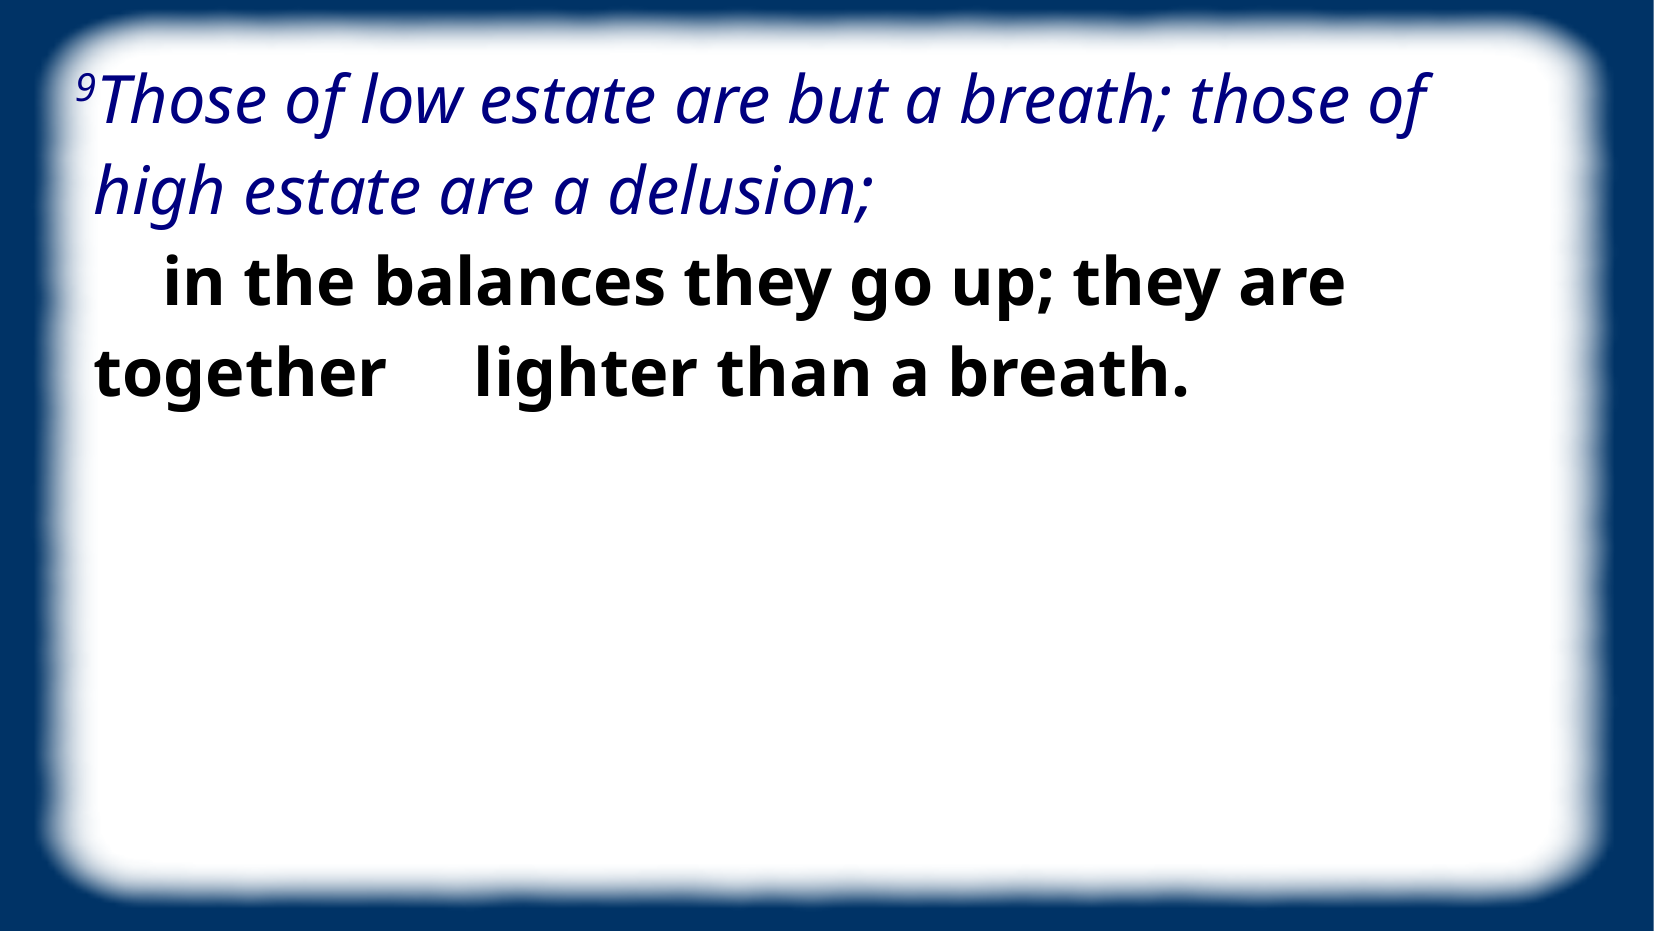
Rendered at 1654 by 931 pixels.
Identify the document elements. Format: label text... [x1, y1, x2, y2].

text_box 9Those of low estate are but a breath; those of high estate are a delusion; in the balances they go up; they are together lighter than a breath. [60, 45, 1591, 415]
picture [0, 0, 1654, 931]
